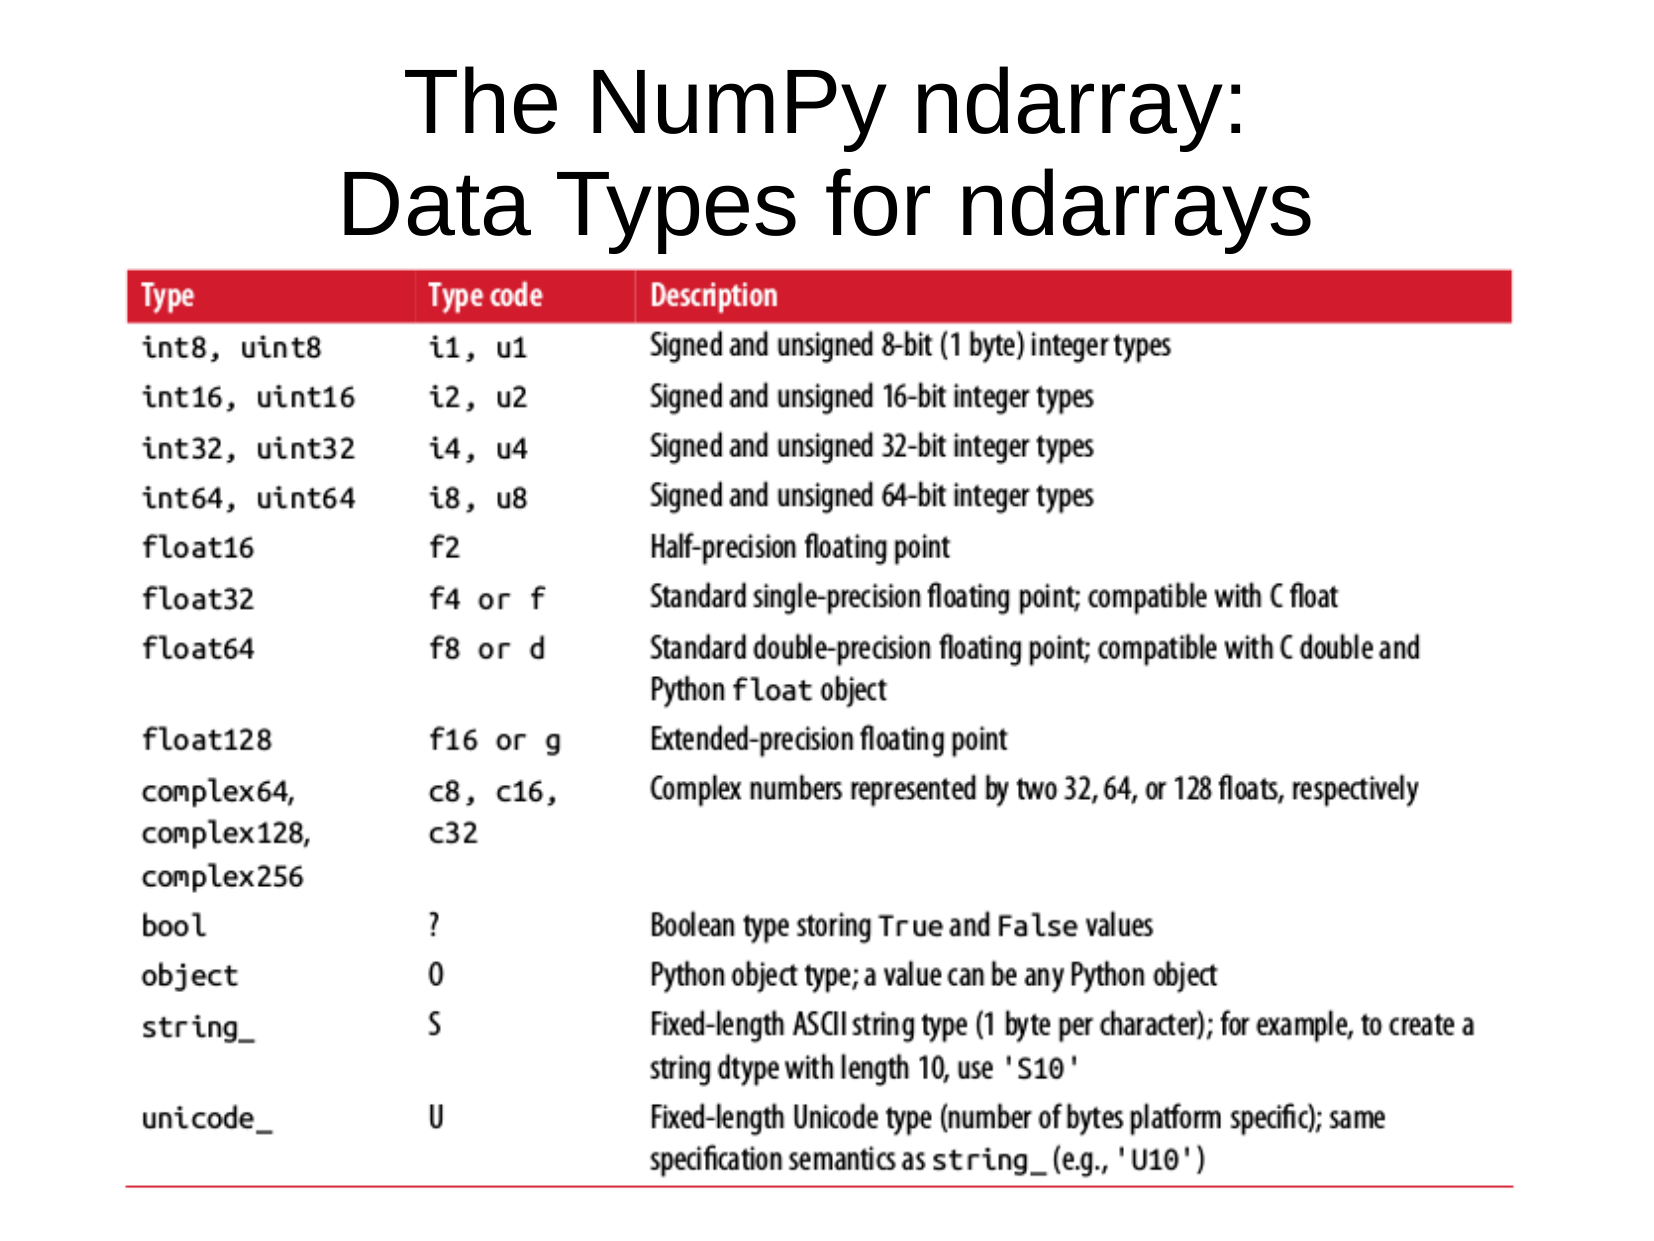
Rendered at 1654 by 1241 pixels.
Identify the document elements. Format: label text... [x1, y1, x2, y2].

picture [120, 259, 1524, 1201]
title The NumPy ndarray: Data Types for ndarrays [82, 49, 1571, 257]
